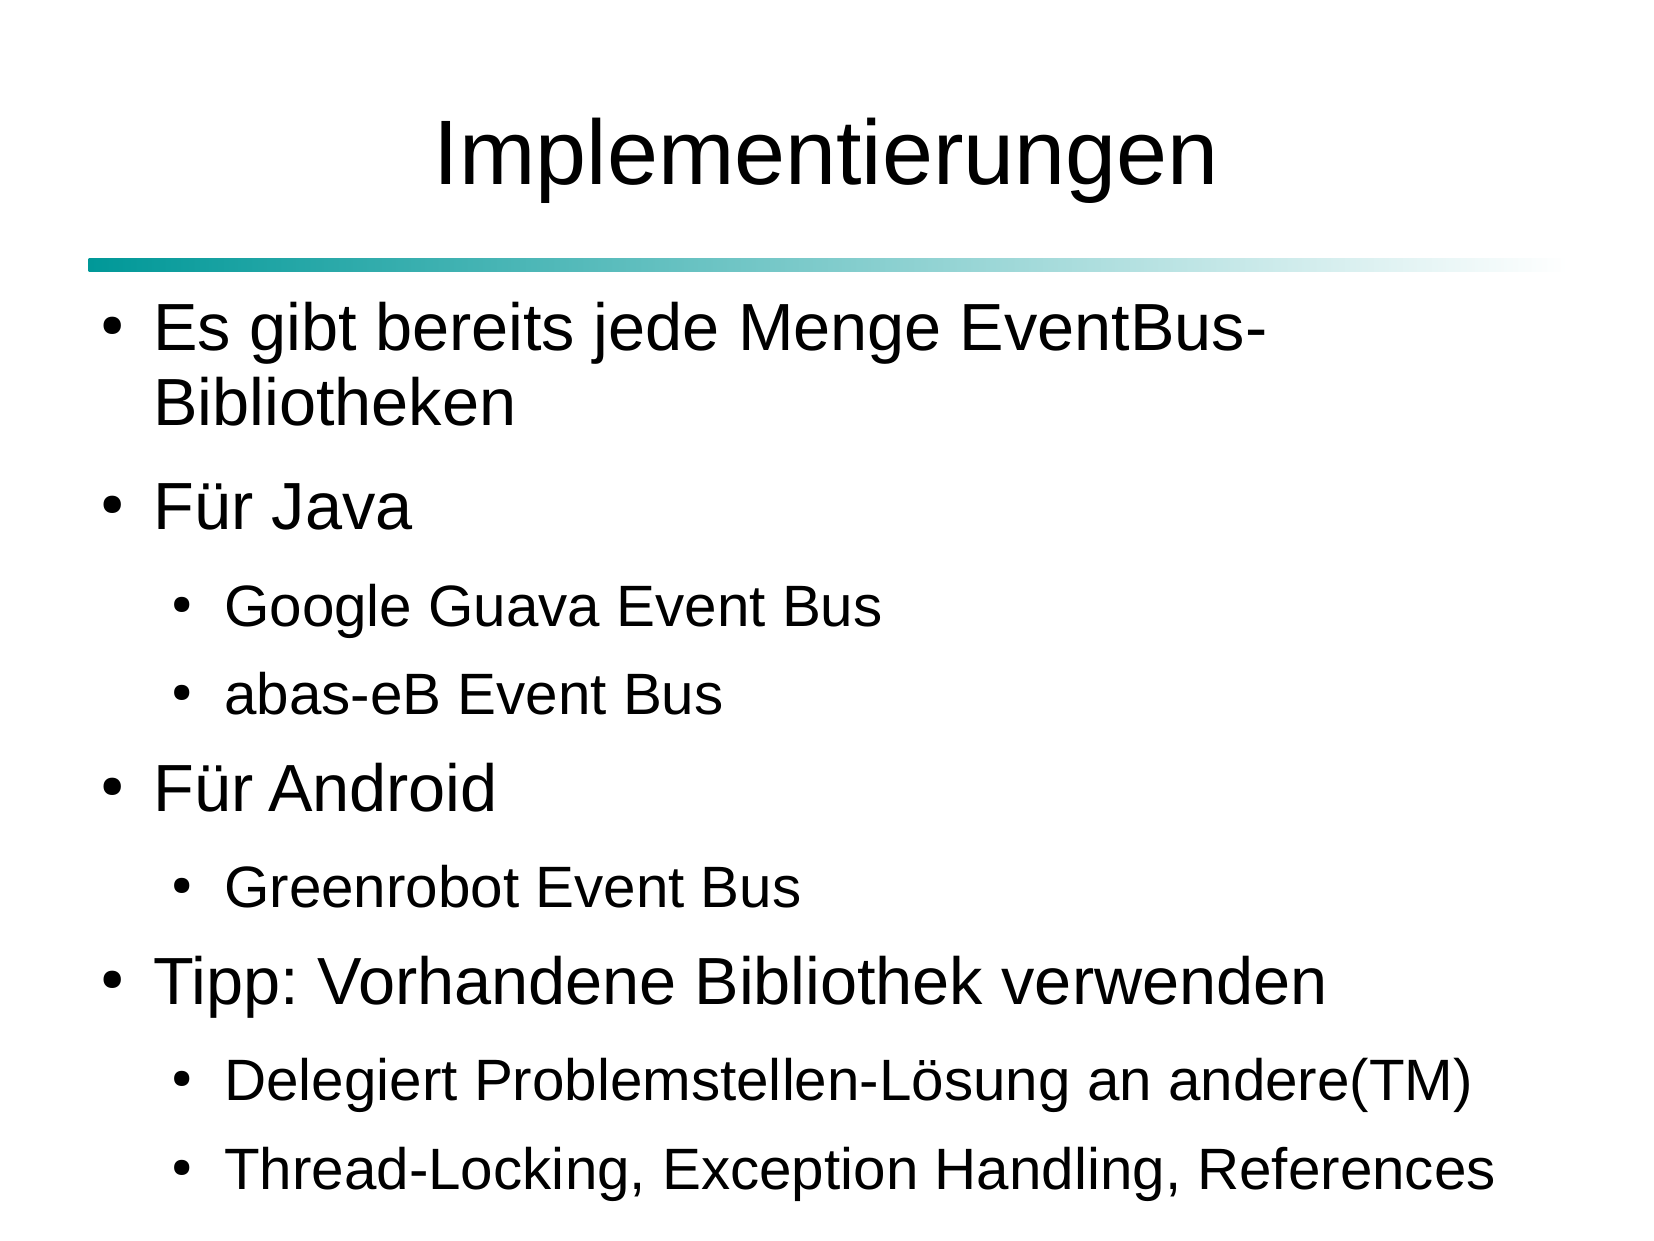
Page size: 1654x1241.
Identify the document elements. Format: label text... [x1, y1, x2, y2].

list Es gibt bereits jede Menge EventBus-Bibliotheken Für Java Google Guava Event Bus abas-eB Event Bus Für Android Greenrobot Event Bus Tipp: Vorhandene Bibliothek verwenden Delegiert Problemstellen-Lösung an andere(TM) Thread-Locking, Exception Handling, References [82, 290, 1571, 1201]
title Implementierungen [82, 49, 1571, 257]
